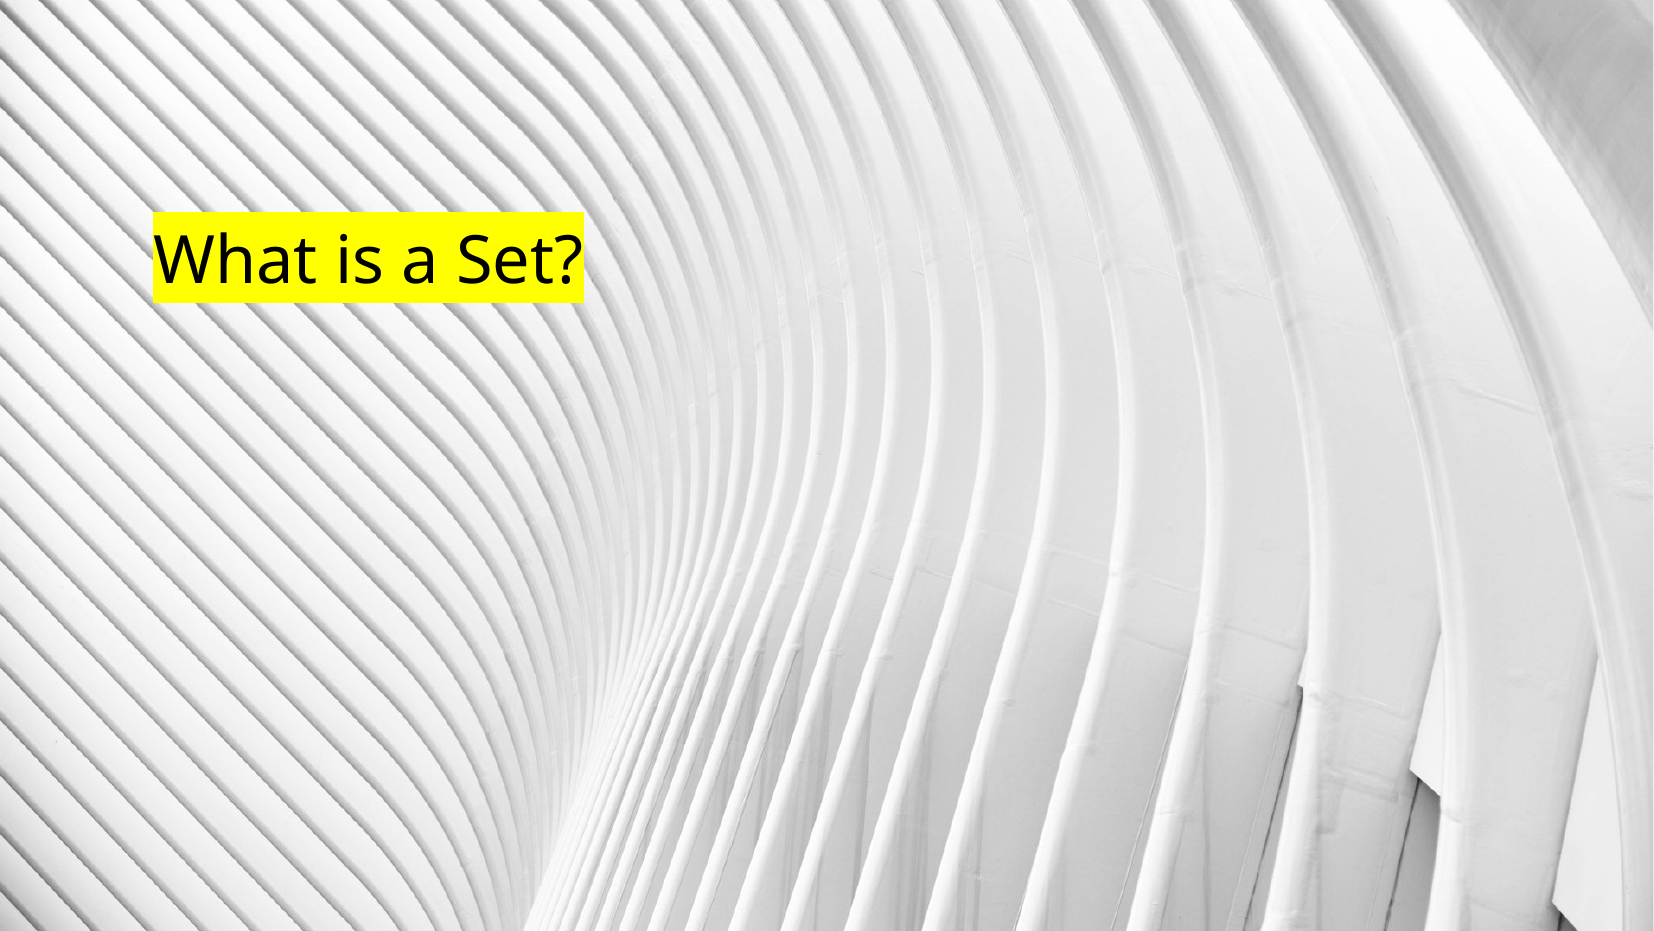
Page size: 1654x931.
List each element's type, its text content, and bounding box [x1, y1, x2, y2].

picture [0, 0, 1654, 931]
list What is a Set? [82, 217, 1571, 839]
